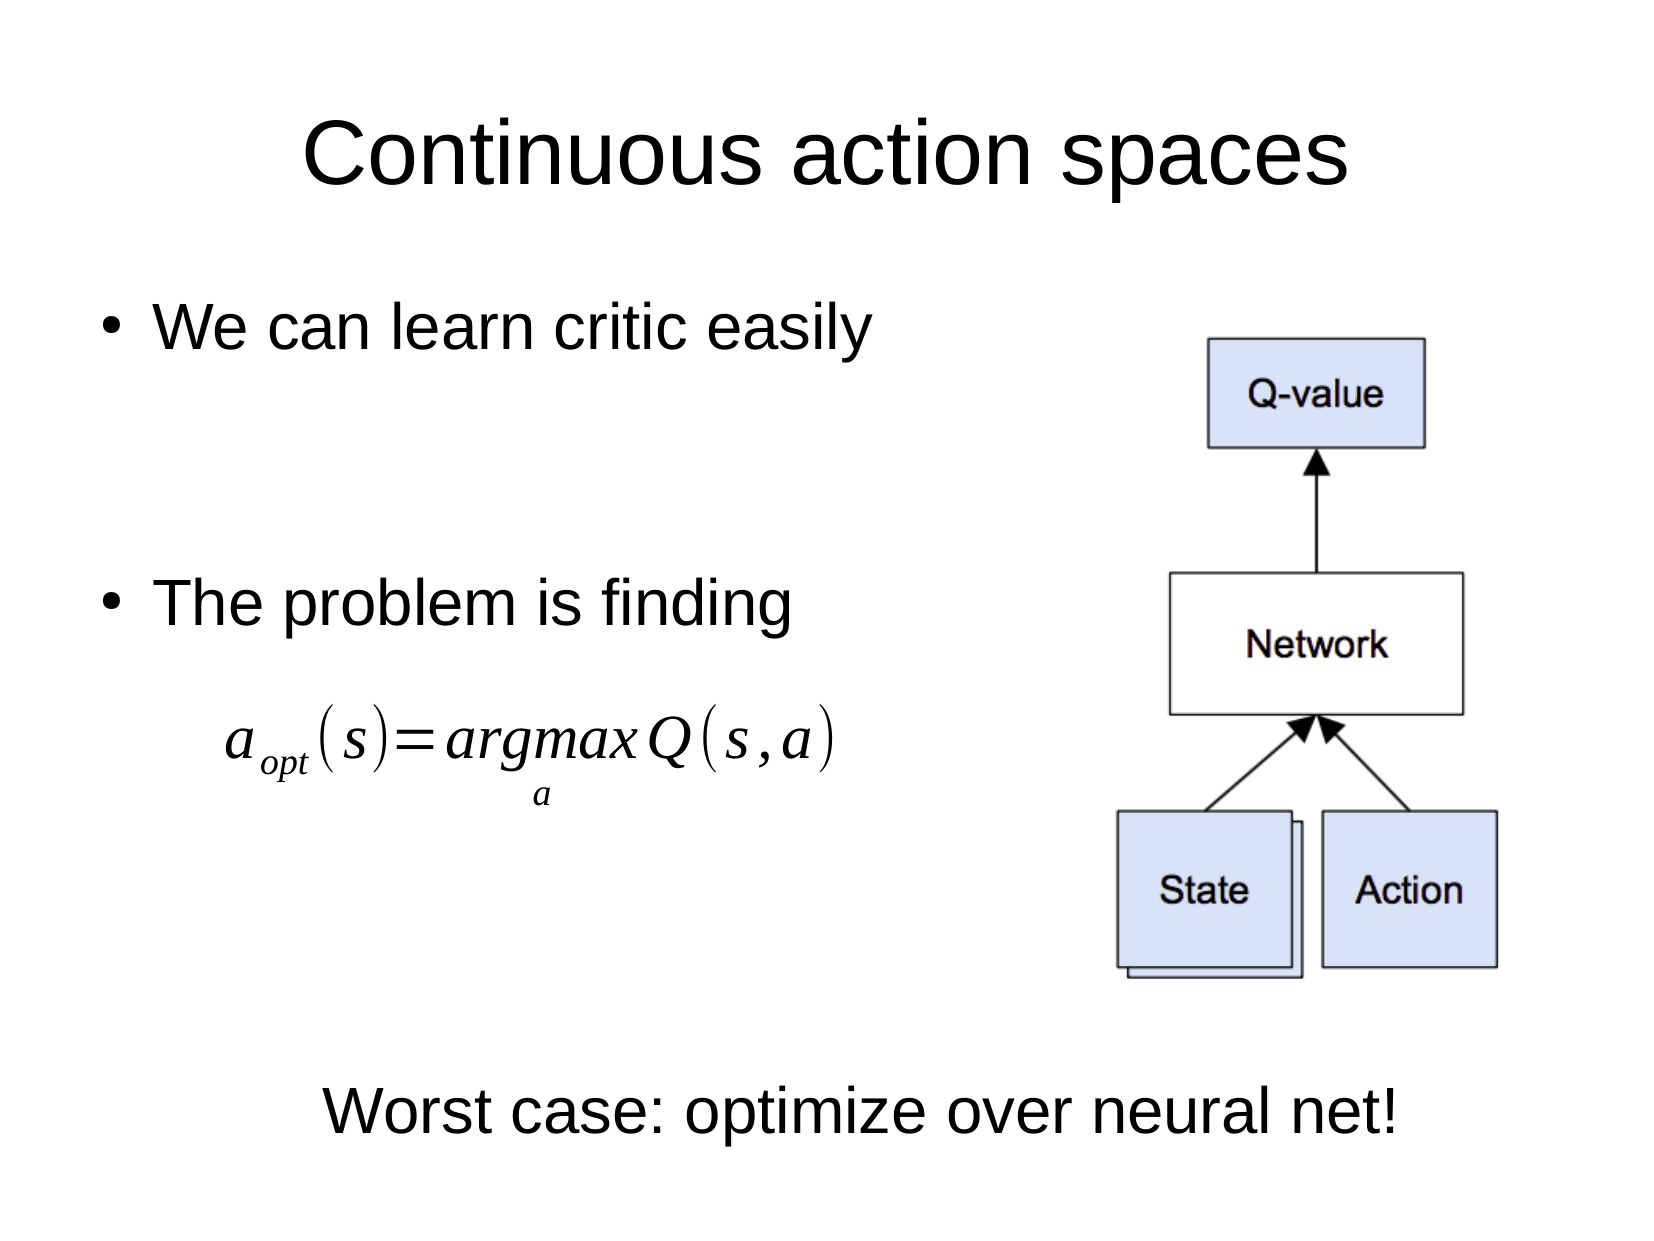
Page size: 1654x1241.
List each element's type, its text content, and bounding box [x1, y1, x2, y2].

title Continuous action spaces [82, 49, 1571, 257]
picture [1110, 329, 1514, 990]
chart [208, 699, 854, 814]
list We can learn critic easily The problem is finding Worst case: optimize over neural net! [82, 290, 1571, 1156]
